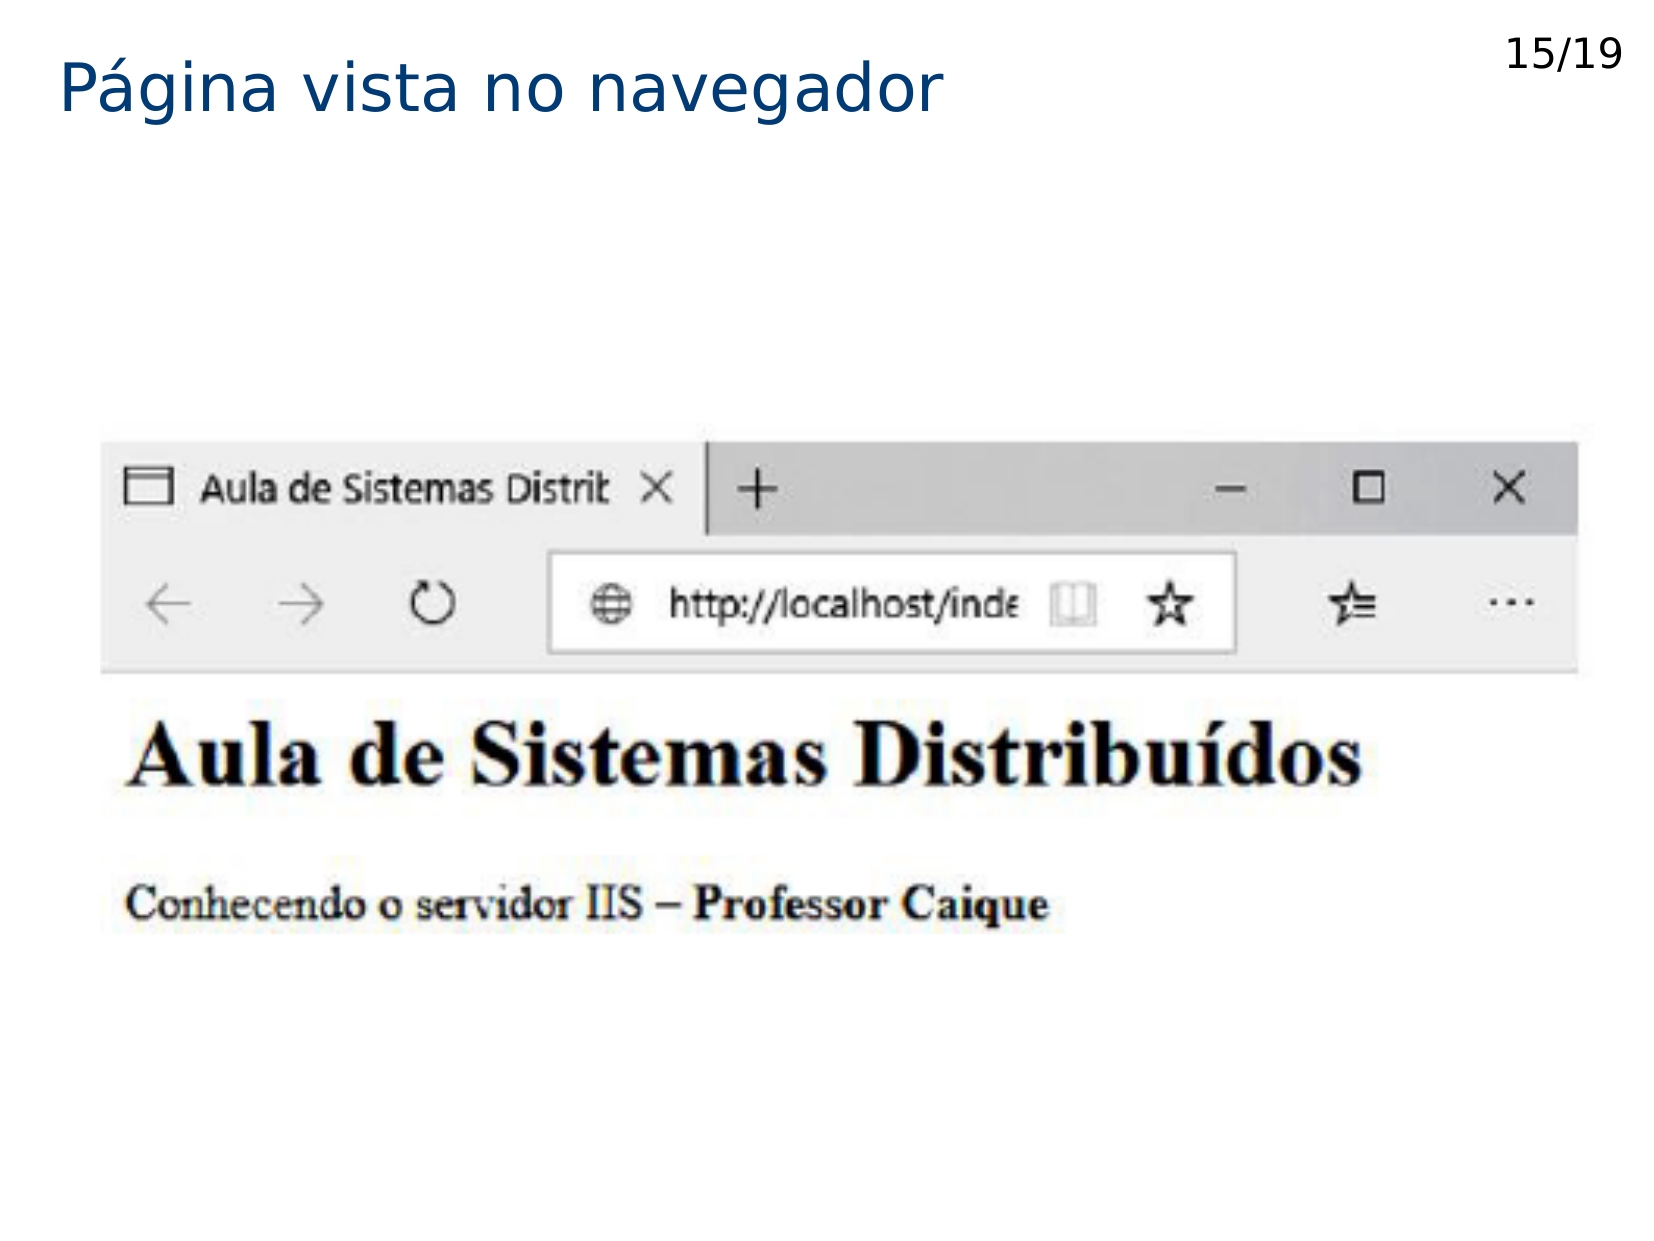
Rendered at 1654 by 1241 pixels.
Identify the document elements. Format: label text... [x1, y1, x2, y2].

title Página vista no navegador [59, 29, 1506, 148]
picture [100, 421, 1595, 938]
